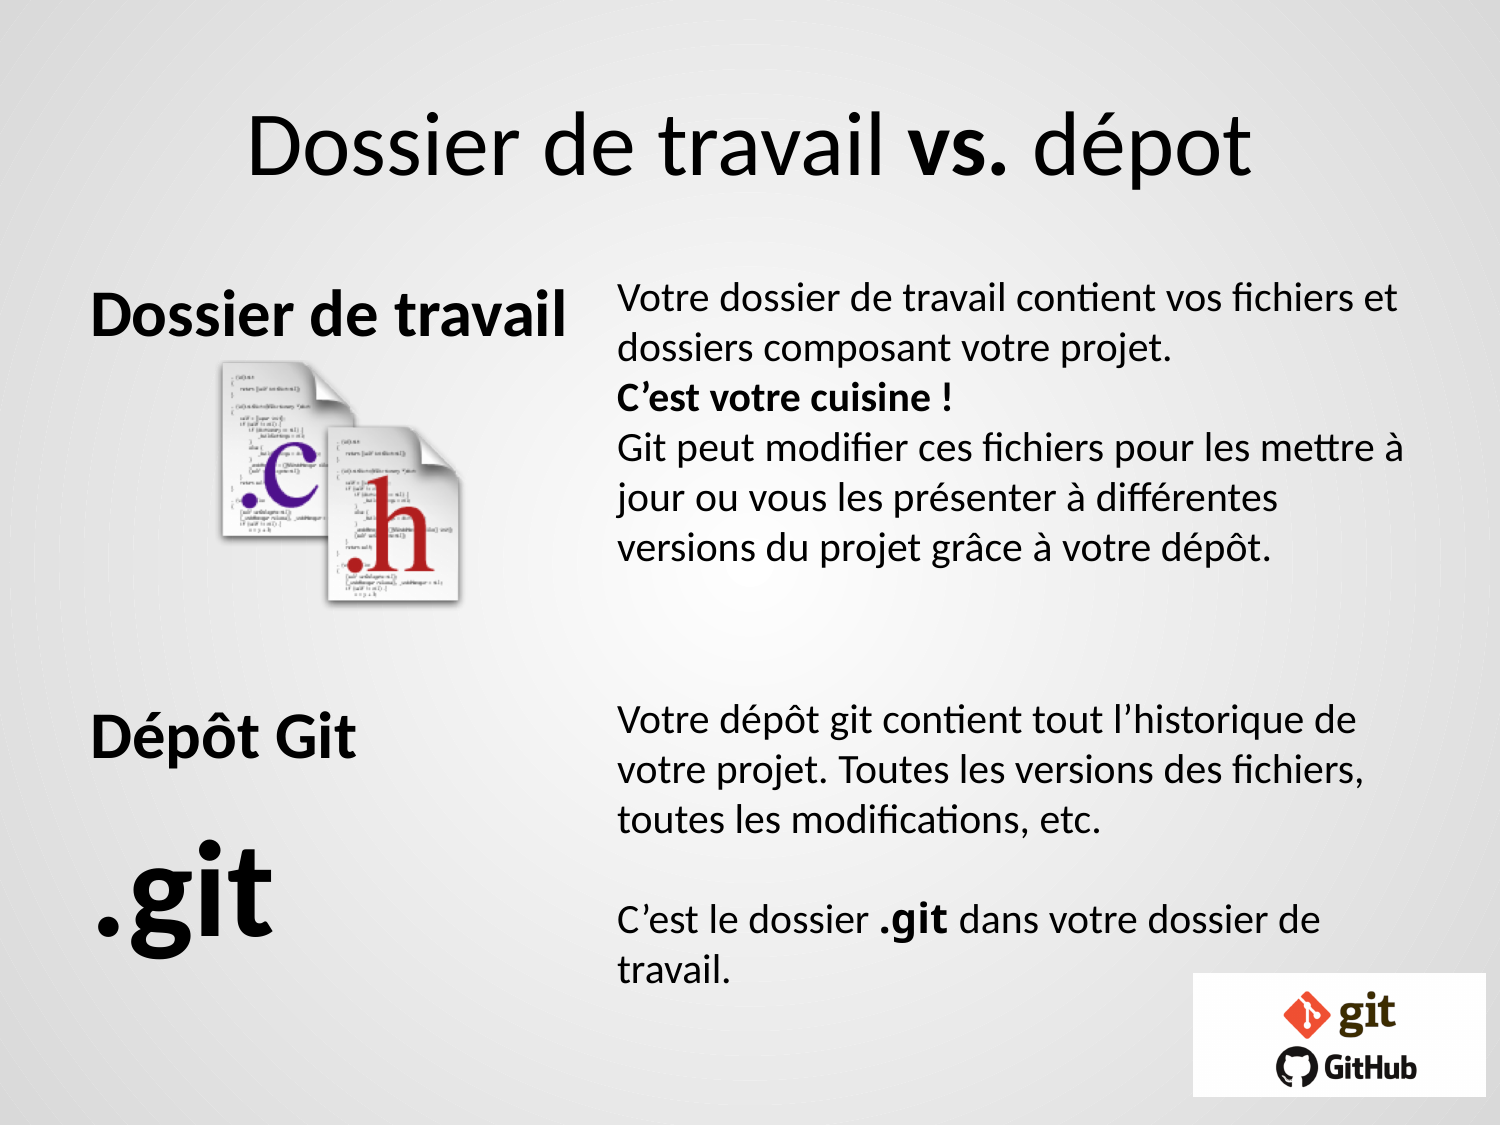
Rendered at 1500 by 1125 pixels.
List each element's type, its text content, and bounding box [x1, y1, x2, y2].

picture [193, 360, 486, 612]
text_box Dépôt Git .git [74, 684, 603, 1003]
list Dossier de travail [75, 262, 602, 376]
text_box Votre dépôt git contient tout l’historique de votre projet. Toutes les versions des fichiers, toutes les modifications, etc. C’est le dossier .git dans votre dossier de travail. [602, 684, 1442, 1000]
text_box Votre dossier de travail contient vos fichiers et dossiers composant votre projet. C’est votre cuisine ! Git peut modifier ces fichiers pour les mettre à jour ou vous les présenter à différentes versions du projet grâce à votre dépôt. [602, 262, 1442, 578]
title Dossier de travail vs. dépot [75, 45, 1425, 233]
picture [1193, 973, 1486, 1097]
